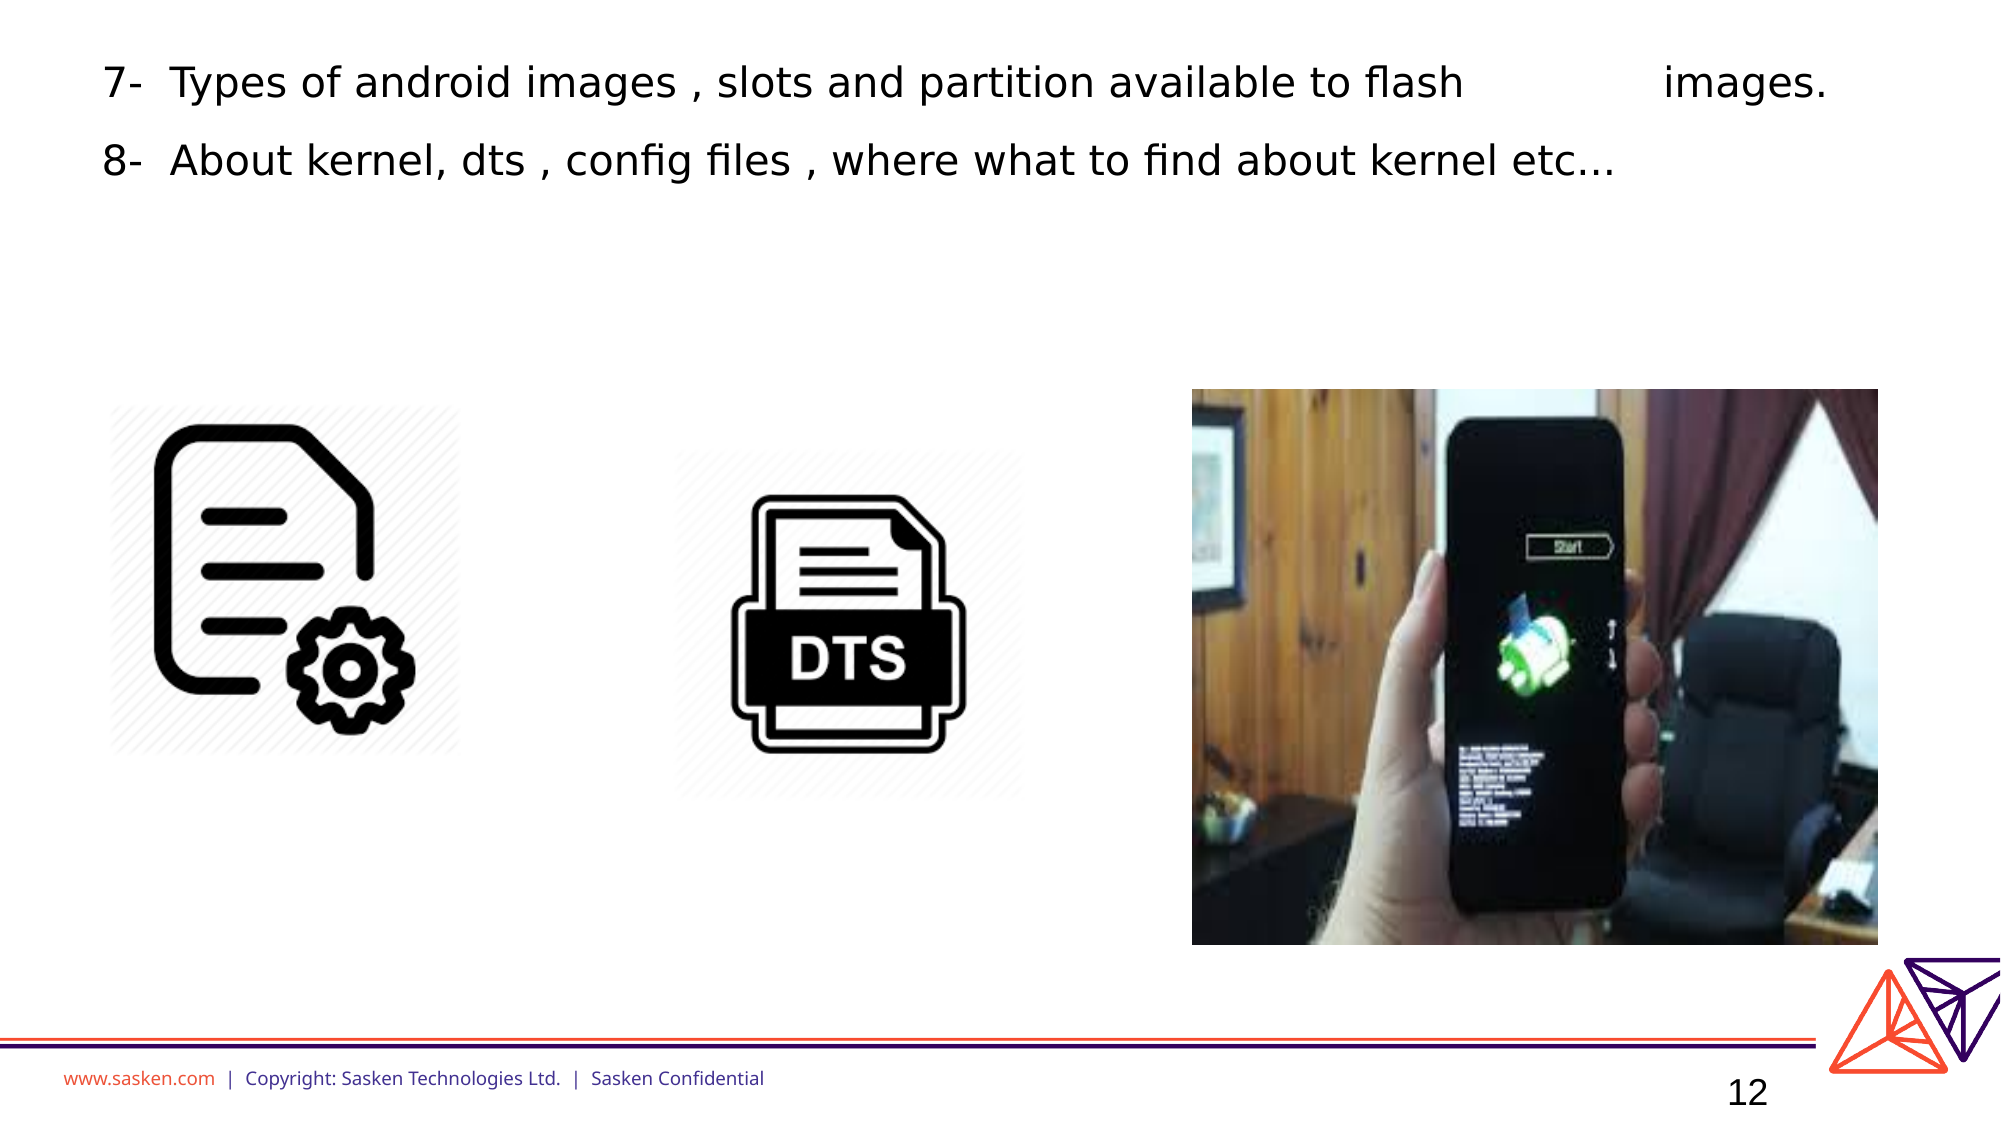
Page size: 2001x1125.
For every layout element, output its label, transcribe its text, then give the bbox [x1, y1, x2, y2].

picture [1192, 389, 1878, 945]
list 7- Types of android images , slots and partition available to flash images. 8- About kernel, dts , config files , where what to find about kernel etc... [30, 59, 1831, 802]
picture [0, 954, 2001, 1076]
picture [673, 448, 1025, 801]
picture [109, 404, 461, 756]
